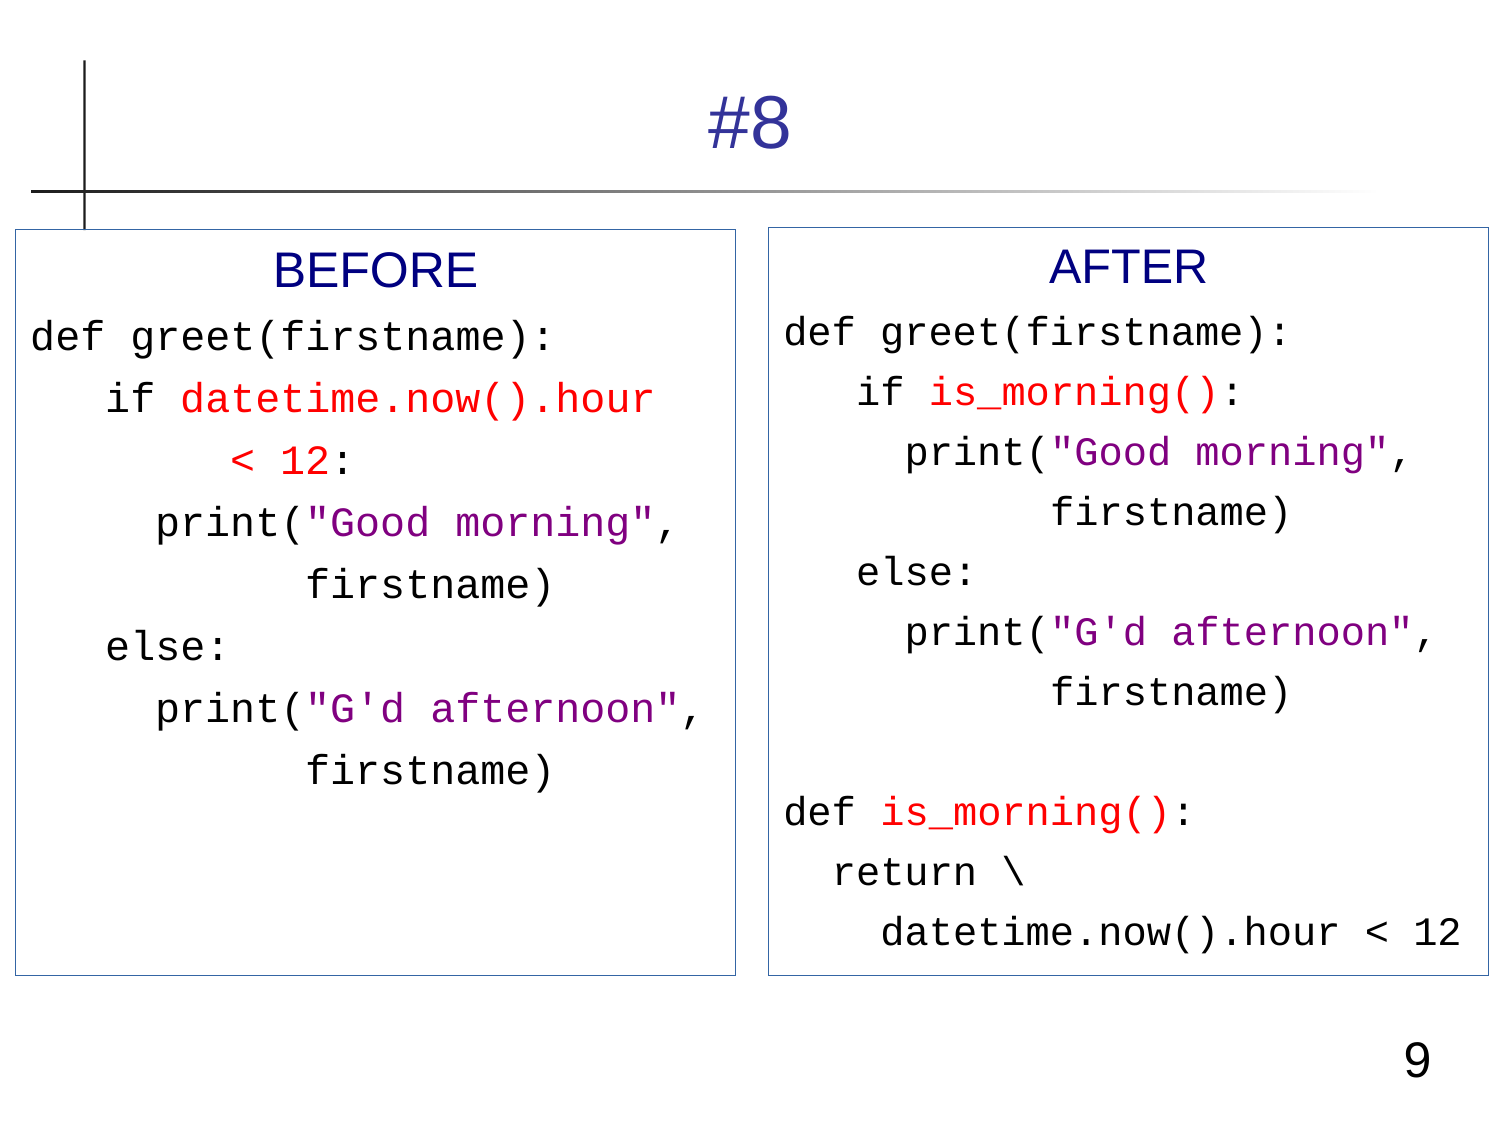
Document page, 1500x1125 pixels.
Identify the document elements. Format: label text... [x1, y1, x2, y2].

text_box <number> [1380, 1020, 1456, 1095]
list BEFORE def greet(firstname): if datetime.now().hour < 12: print("Good morning", firstname) else: print("G'd afternoon", firstname) [15, 229, 736, 976]
title #8 [50, 37, 1450, 201]
list AFTER def greet(firstname): if is_morning(): print("Good morning", firstname) else: print("G'd afternoon", firstname) def is_morning(): return \ datetime.now().hour < 12 [768, 227, 1489, 976]
